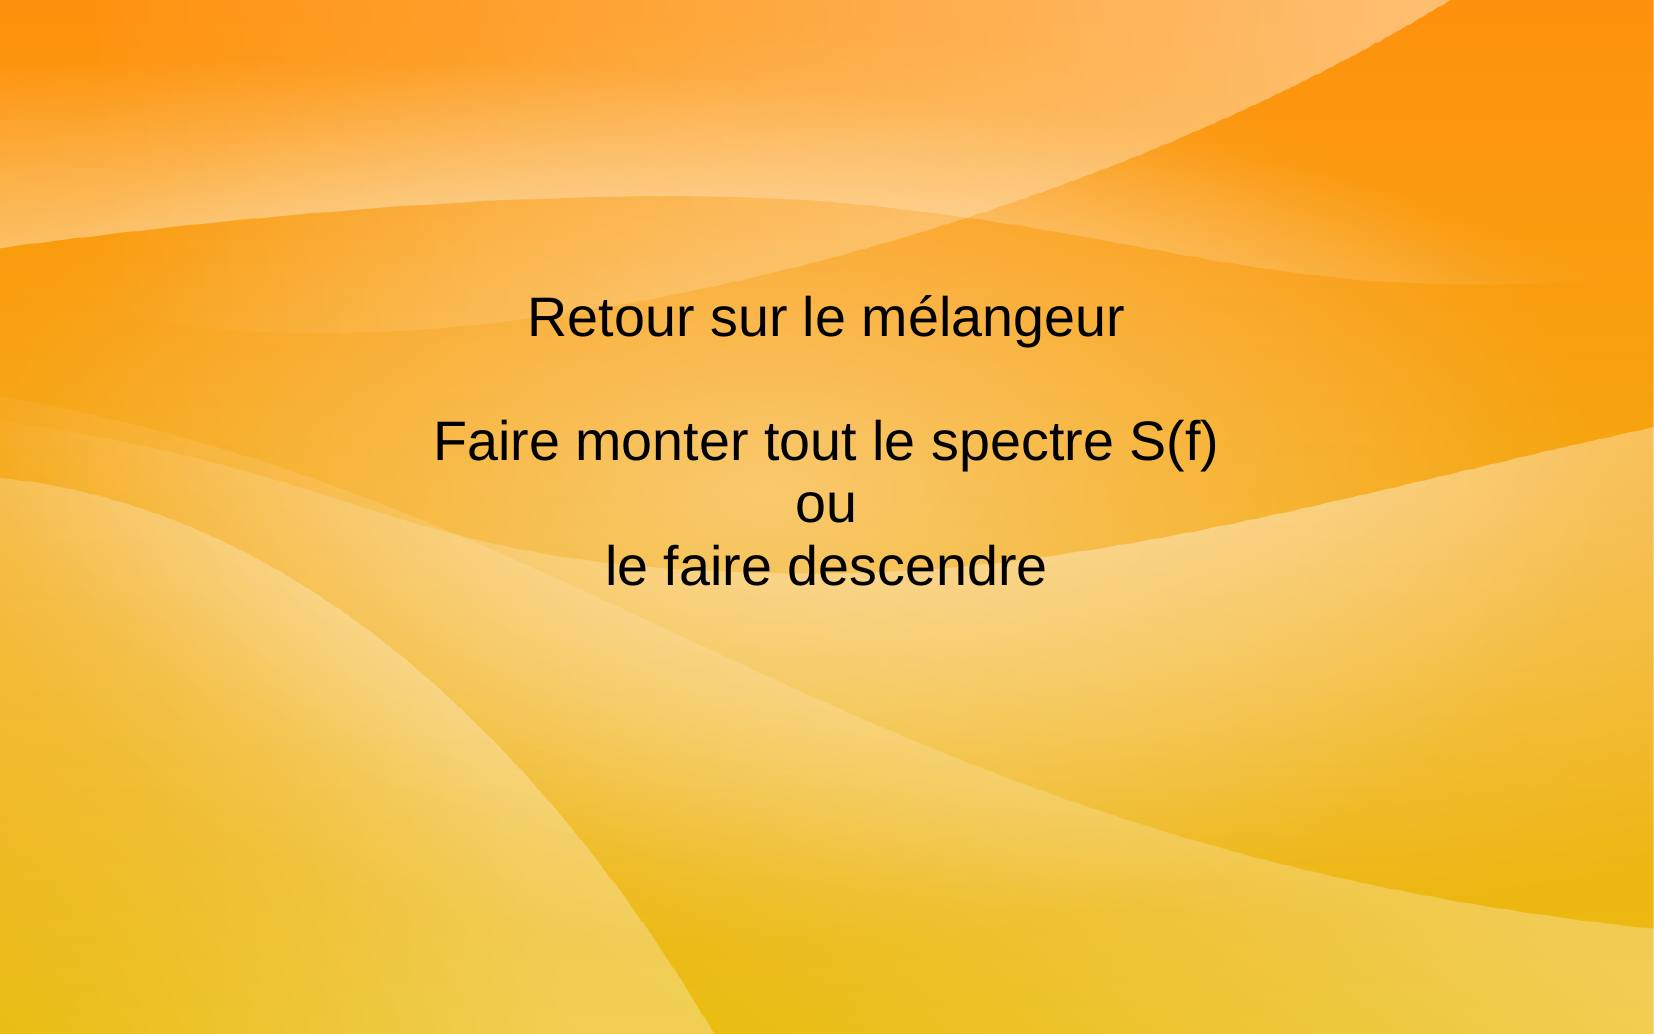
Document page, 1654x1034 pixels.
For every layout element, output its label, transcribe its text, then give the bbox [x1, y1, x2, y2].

picture [0, 0, 1654, 1034]
subtitle Retour sur le mélangeur Faire monter tout le spectre S(f) ou le faire descendre [82, 41, 1571, 842]
